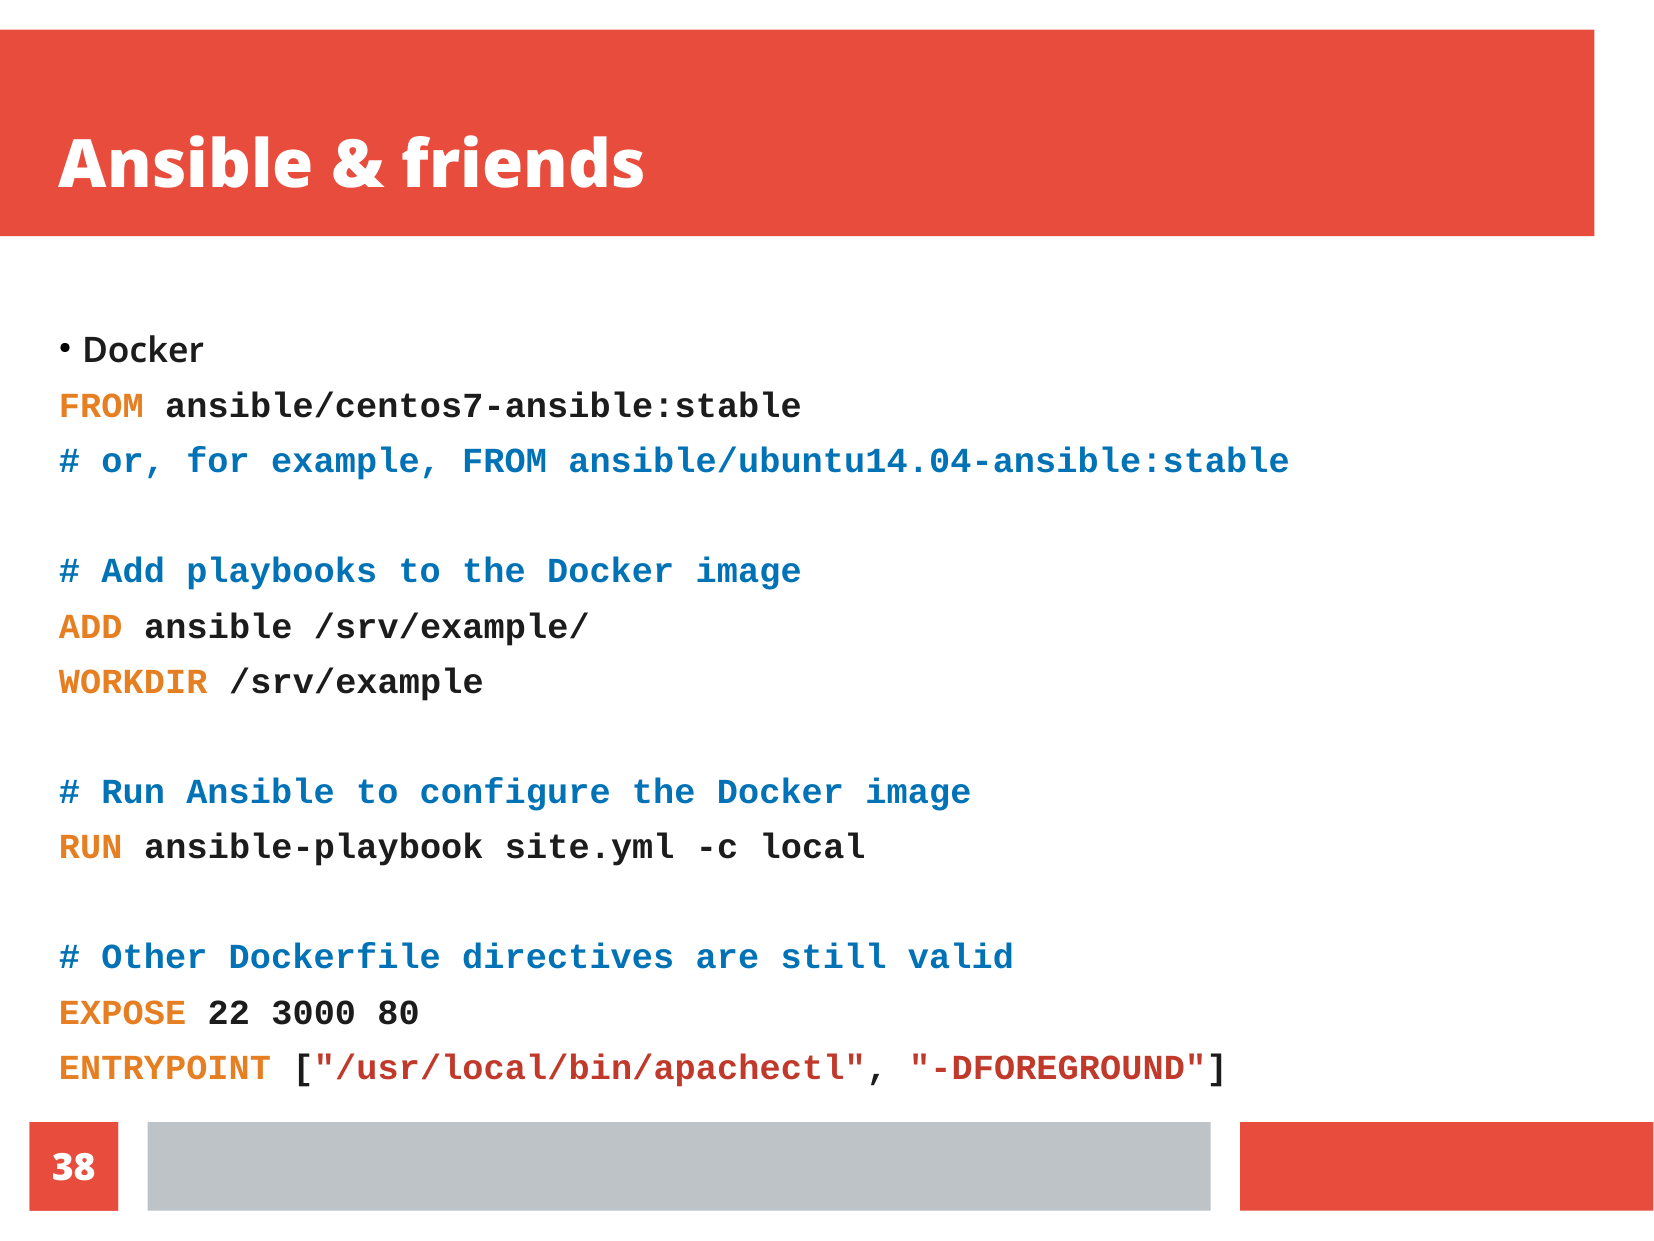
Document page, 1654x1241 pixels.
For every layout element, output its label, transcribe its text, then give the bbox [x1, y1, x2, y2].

title Ansible & friends [59, 59, 1595, 207]
list Docker FROM ansible/centos7-ansible:stable # or, for example, FROM ansible/ubuntu14.04-ansible:stable # Add playbooks to the Docker image ADD ansible /srv/example/ WORKDIR /srv/example # Run Ansible to configure the Docker image RUN ansible-playbook site.yml -c local # Other Dockerfile directives are still valid EXPOSE 22 3000 80 ENTRYPOINT ["/usr/local/bin/apachectl", "-DFOREGROUND"] [59, 324, 1565, 1093]
